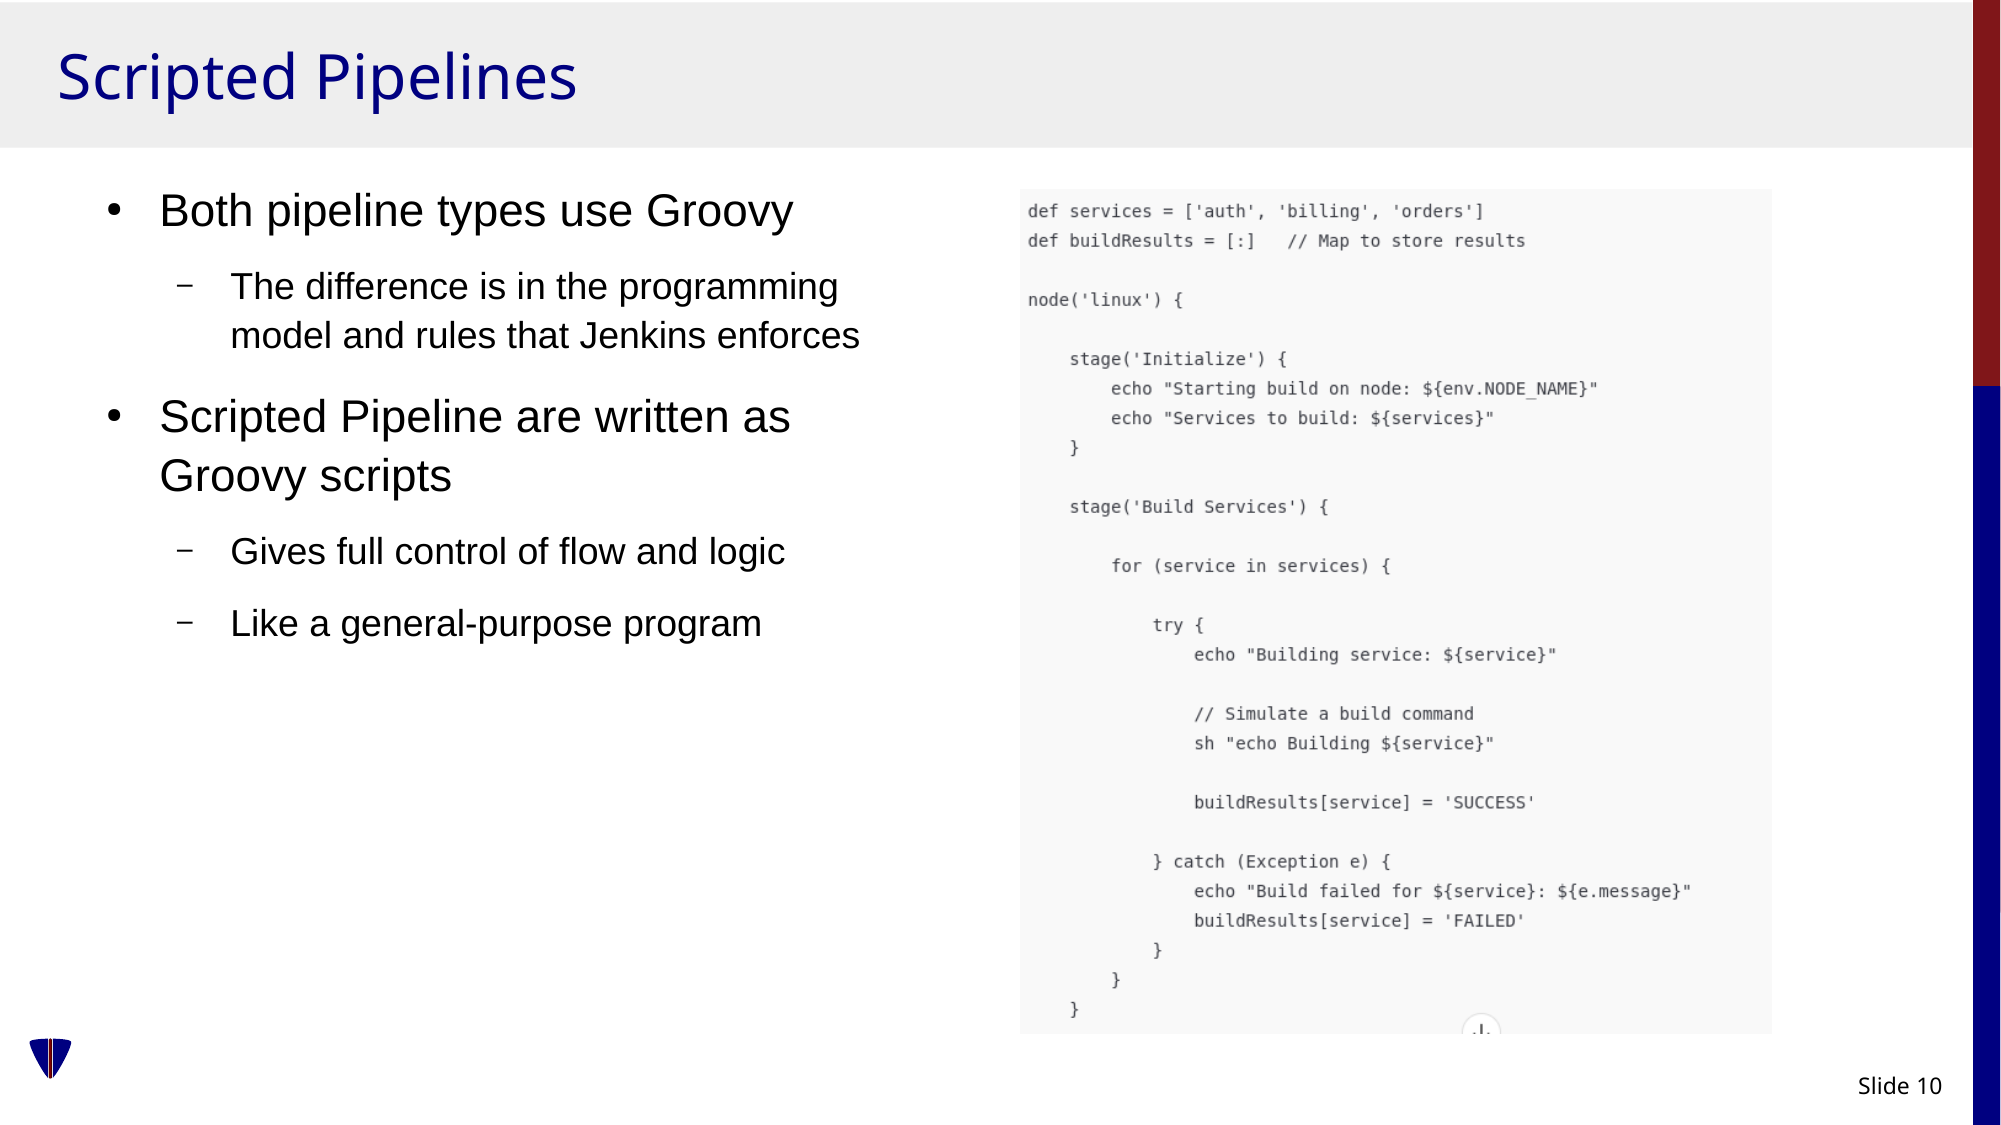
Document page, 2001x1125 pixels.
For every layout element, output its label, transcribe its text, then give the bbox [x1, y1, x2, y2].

title Scripted Pipelines [0, 2, 1973, 148]
picture [1020, 189, 1772, 1034]
list Both pipeline types use Groovy The difference is in the programming model and rules that Jenkins enforces Scripted Pipeline are written as Groovy scripts Gives full control of flow and logic Like a general-purpose program [88, 177, 886, 1034]
